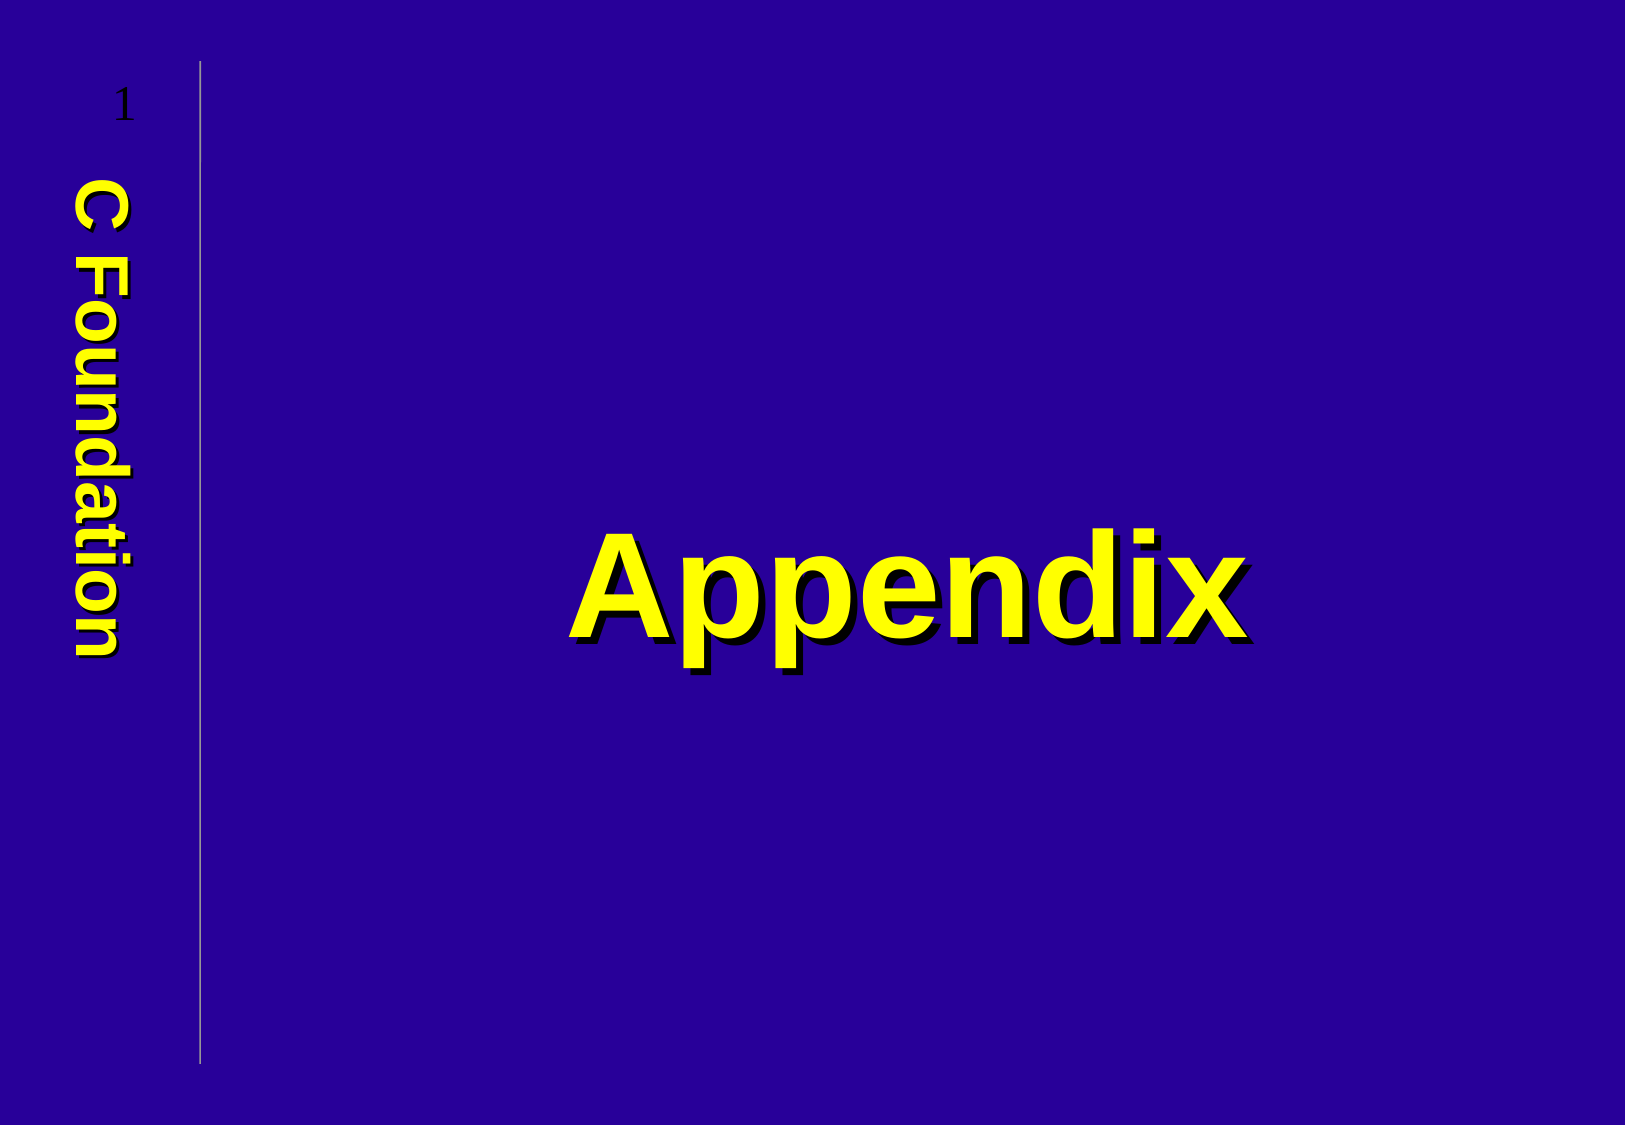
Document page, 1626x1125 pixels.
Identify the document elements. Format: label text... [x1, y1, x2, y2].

text_box Appendix [550, 479, 1265, 676]
text_box C Foundation [37, 162, 176, 1063]
